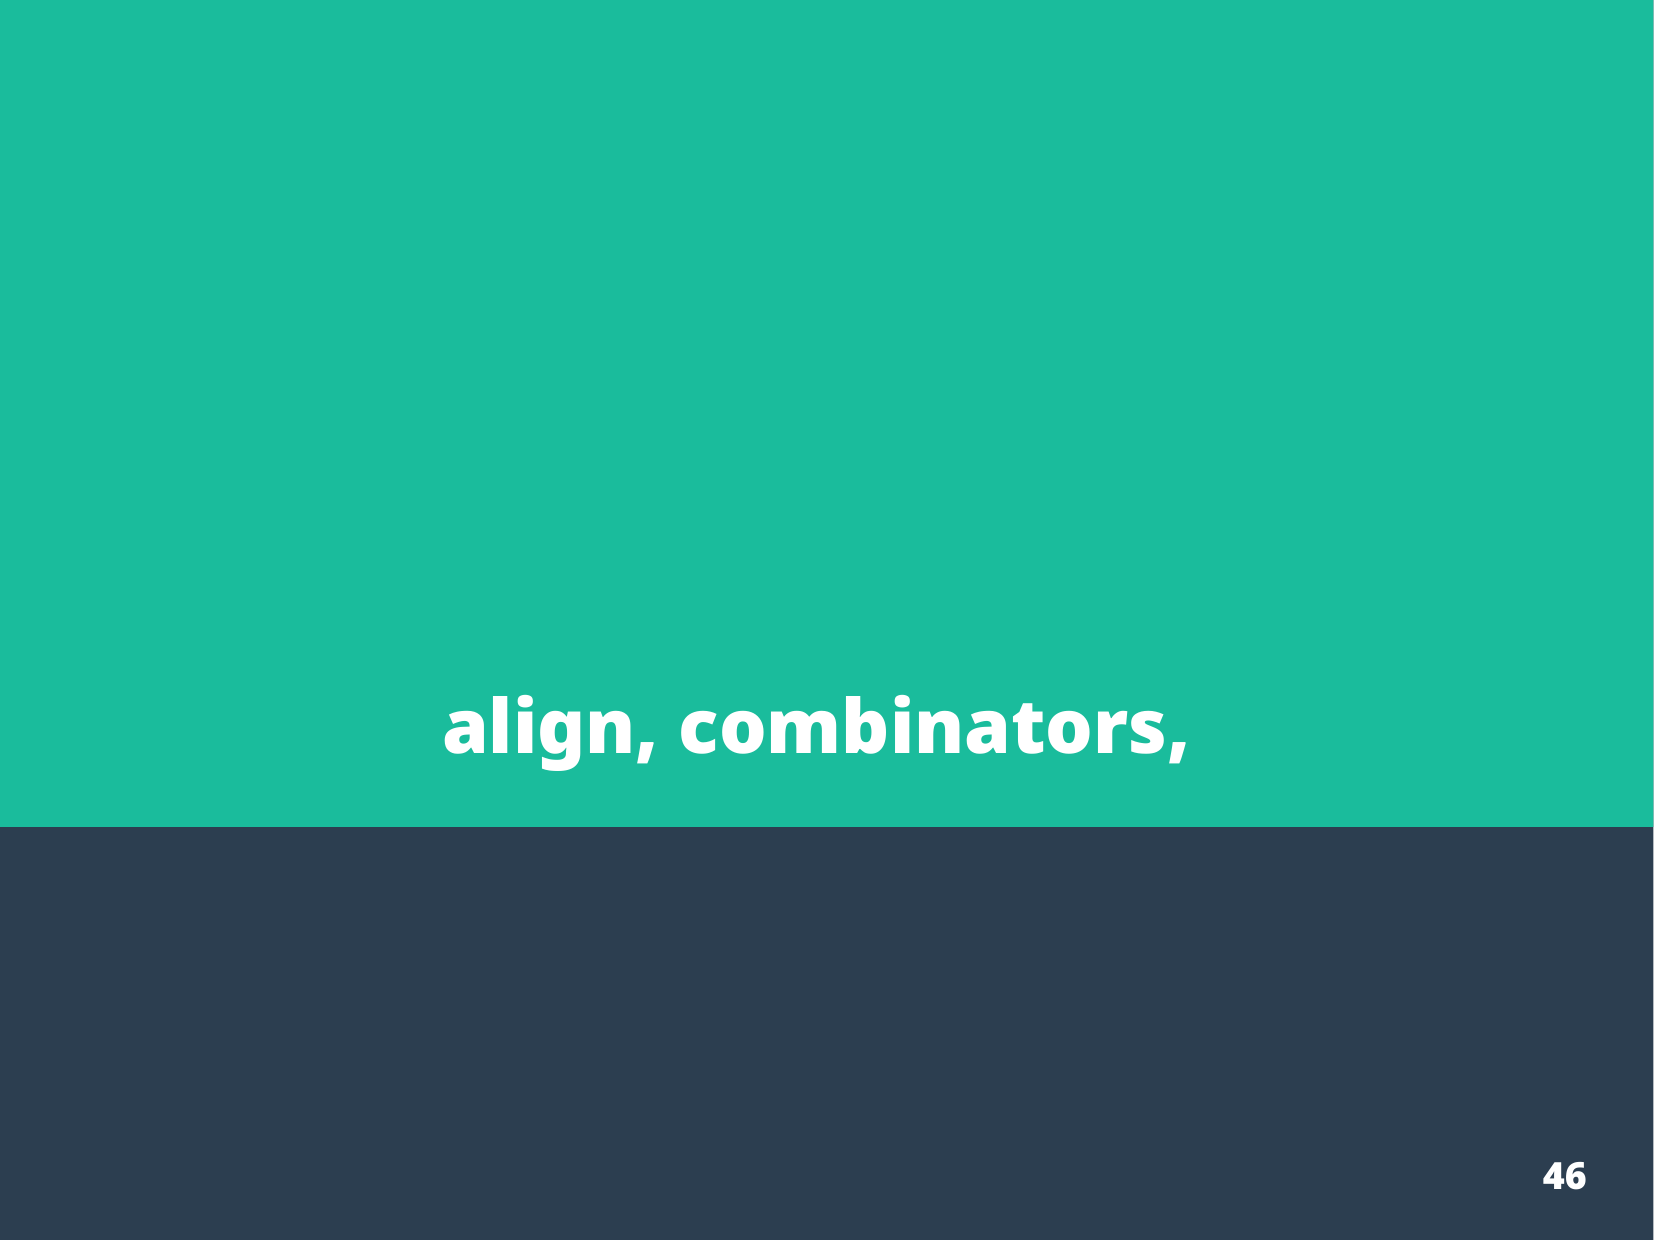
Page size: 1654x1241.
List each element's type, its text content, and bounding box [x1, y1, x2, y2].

title align, combinators, [59, 620, 1595, 778]
